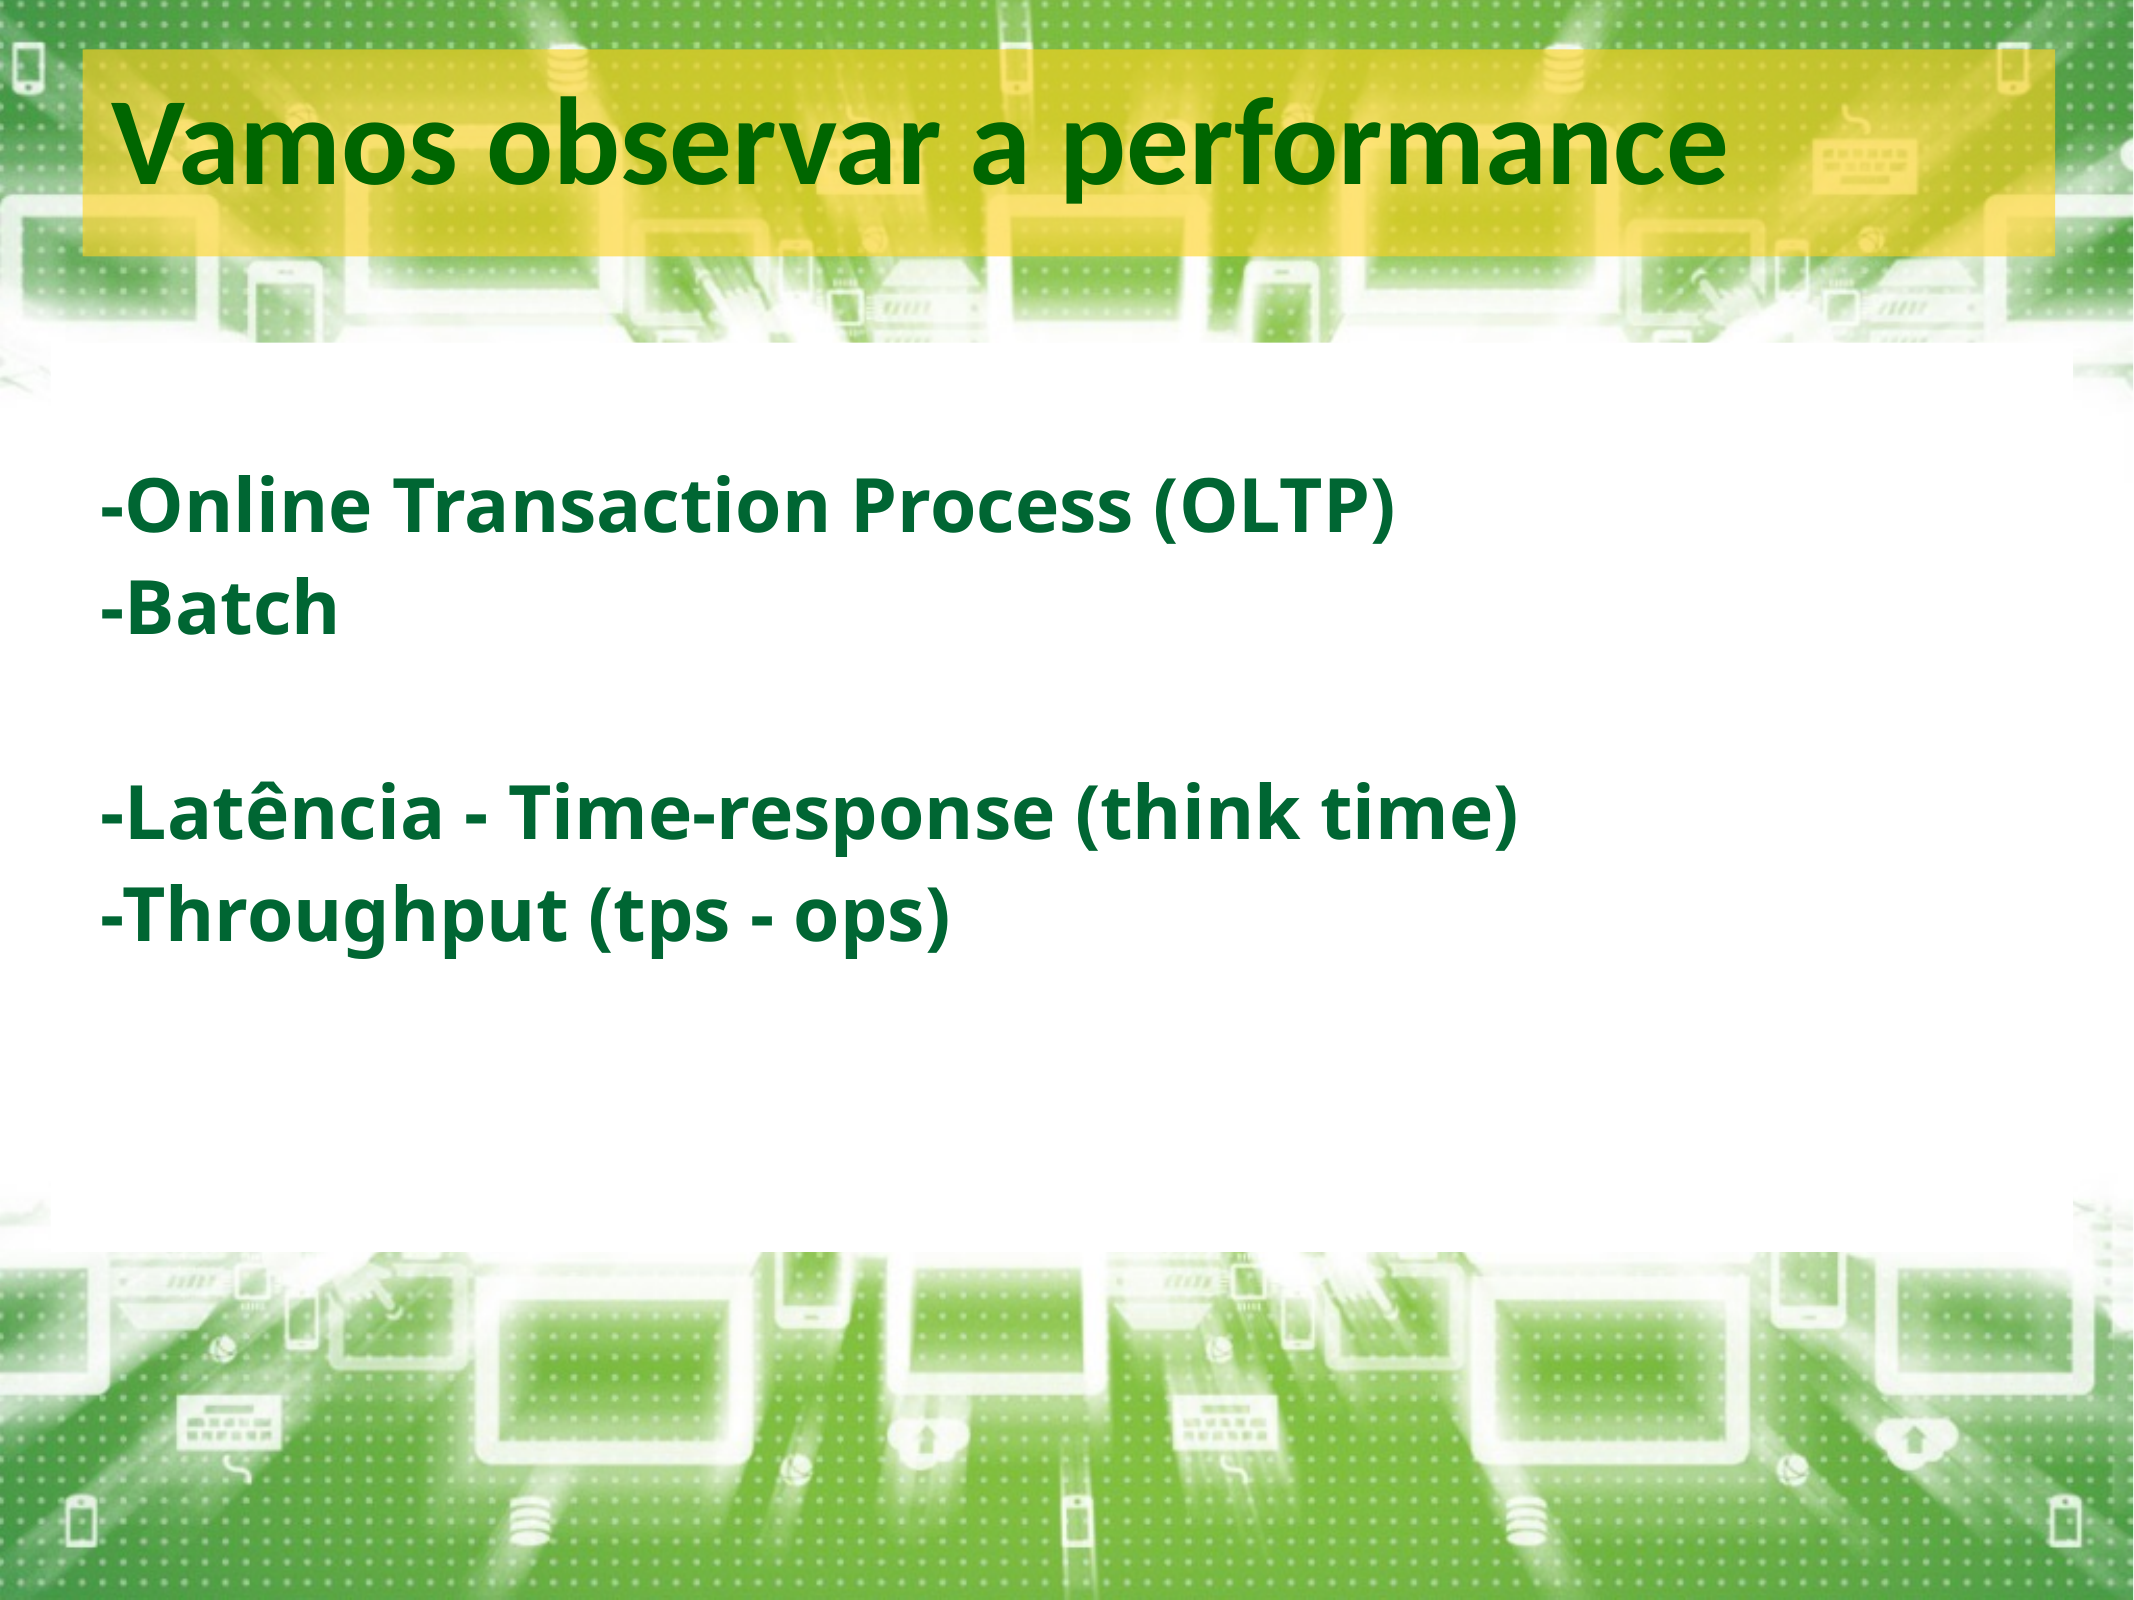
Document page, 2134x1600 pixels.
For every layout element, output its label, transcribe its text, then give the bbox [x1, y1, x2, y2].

title Vamos observar a performance [82, 49, 2056, 257]
picture [0, 0, 2134, 1600]
text_box -Online Transaction Process (OLTP) -Batch -Latência - Time-response (think time) -Throughput (tps - ops) [50, 342, 2073, 1252]
